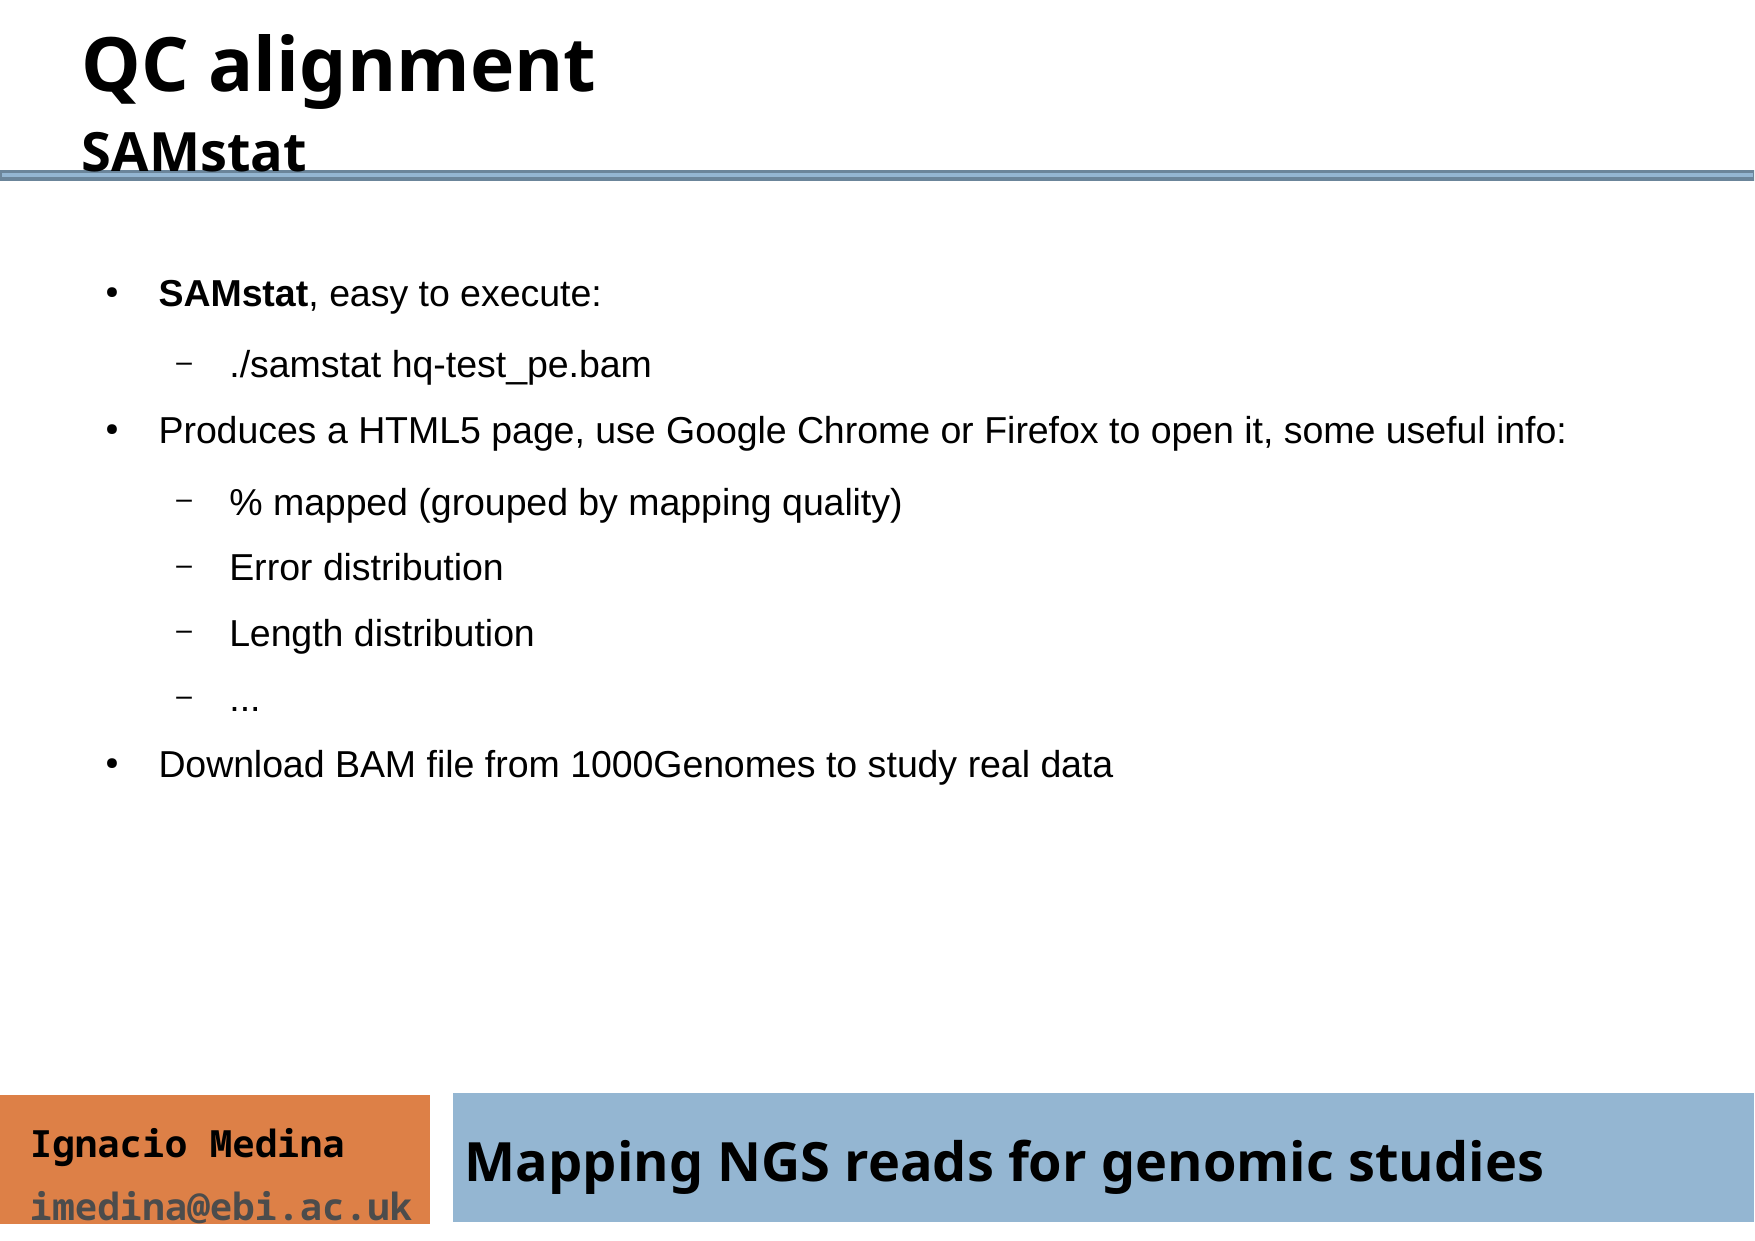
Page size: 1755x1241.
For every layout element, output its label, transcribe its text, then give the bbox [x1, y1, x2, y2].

text_box QC alignment SAMstat [67, 3, 1688, 169]
list SAMstat, easy to execute: ./samstat hq-test_pe.bam Produces a HTML5 page, use Google Chrome or Firefox to open it, some useful info: % mapped (grouped by mapping quality) Error distribution Length distribution ... Download BAM file from 1000Genomes to study real data [87, 272, 1632, 992]
text_box Mapping NGS reads for genomic studies [450, 1116, 1726, 1195]
text_box Ignacio Medina imedina@ebi.ac.uk [15, 1110, 436, 1224]
text_box [0, 171, 1754, 179]
